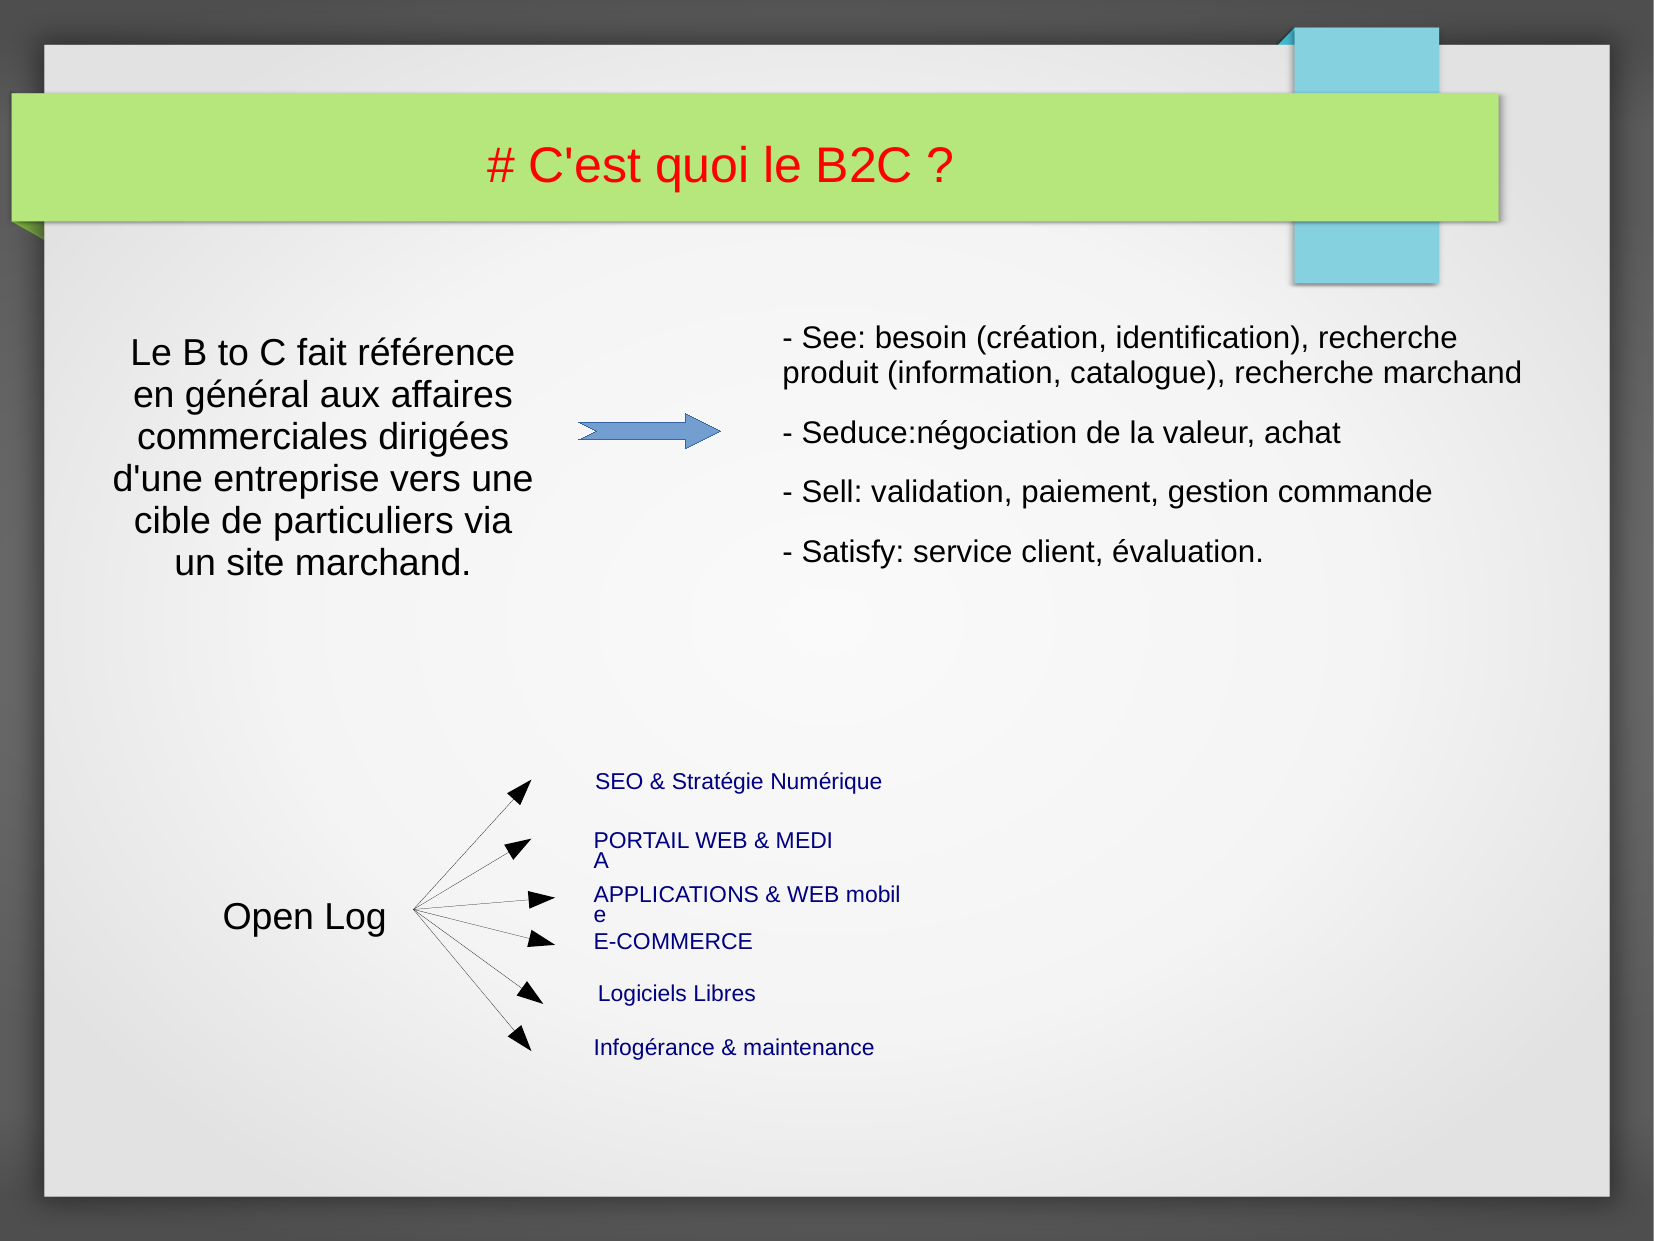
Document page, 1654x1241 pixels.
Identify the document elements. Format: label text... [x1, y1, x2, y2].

text_box Infogérance & maintenance [578, 1027, 890, 1117]
text_box Logiciels Libres [583, 973, 771, 1027]
text_box Le B to C fait référence en général aux affaires commerciales dirigées d'une entreprise vers une cible de particuliers via un site marchand. [94, 323, 552, 591]
text_box - See: besoin (création, identification), recherche produit (information, catalogue), recherche marchand - Seduce:négociation de la valeur, achat - Sell: validation, paiement, gestion commande - Satisfy: service client, évaluation. [767, 313, 1548, 579]
text_box APPLICATIONS & WEB mobile [578, 874, 929, 964]
text_box E-COMMERCE [578, 921, 768, 1011]
text_box # C'est quoi le B2C ? [472, 129, 1039, 202]
text_box Open Log [207, 888, 402, 945]
text_box [578, 413, 721, 449]
text_box SEO & Stratégie Numérique [580, 761, 898, 851]
picture [0, 0, 1654, 1241]
text_box PORTAIL WEB & MEDIA [578, 820, 864, 874]
